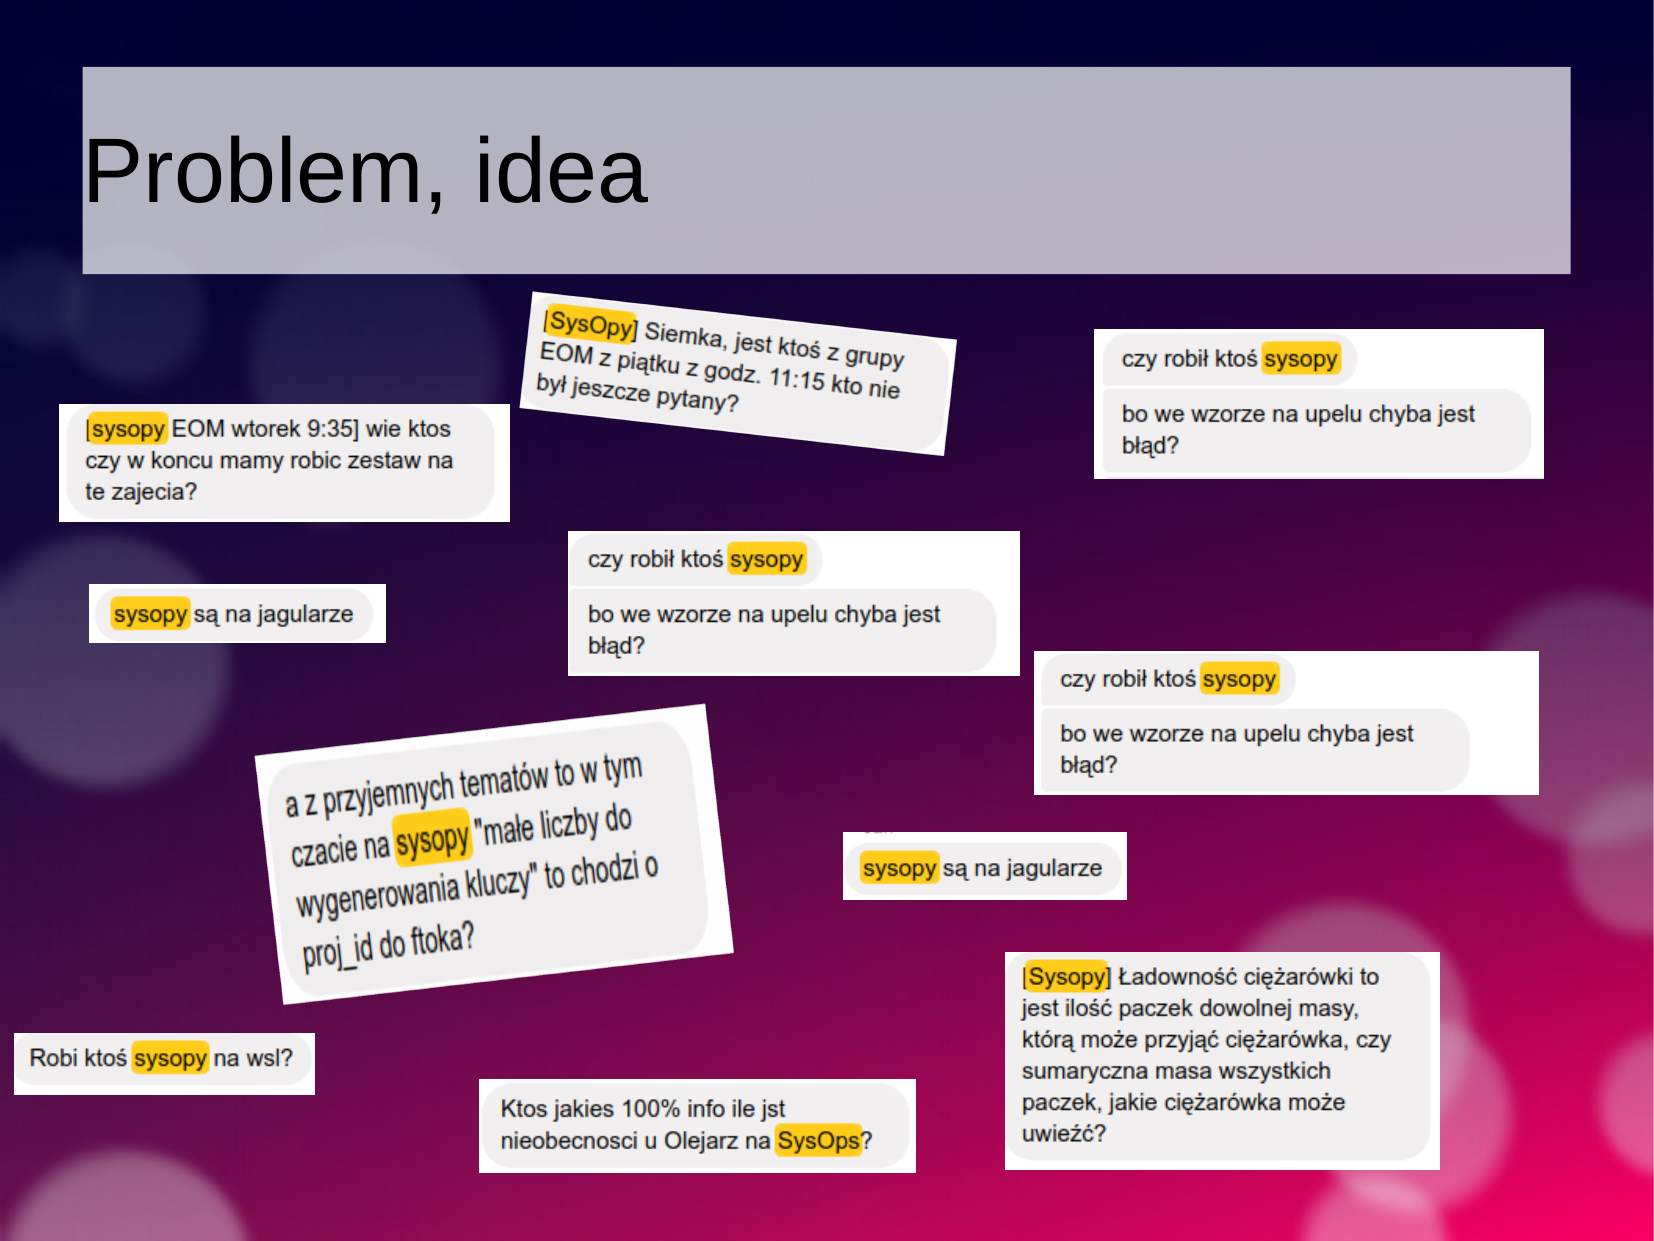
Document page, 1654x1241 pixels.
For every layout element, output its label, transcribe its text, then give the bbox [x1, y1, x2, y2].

picture [0, 0, 1654, 1241]
title Problem, idea [82, 66, 1571, 275]
